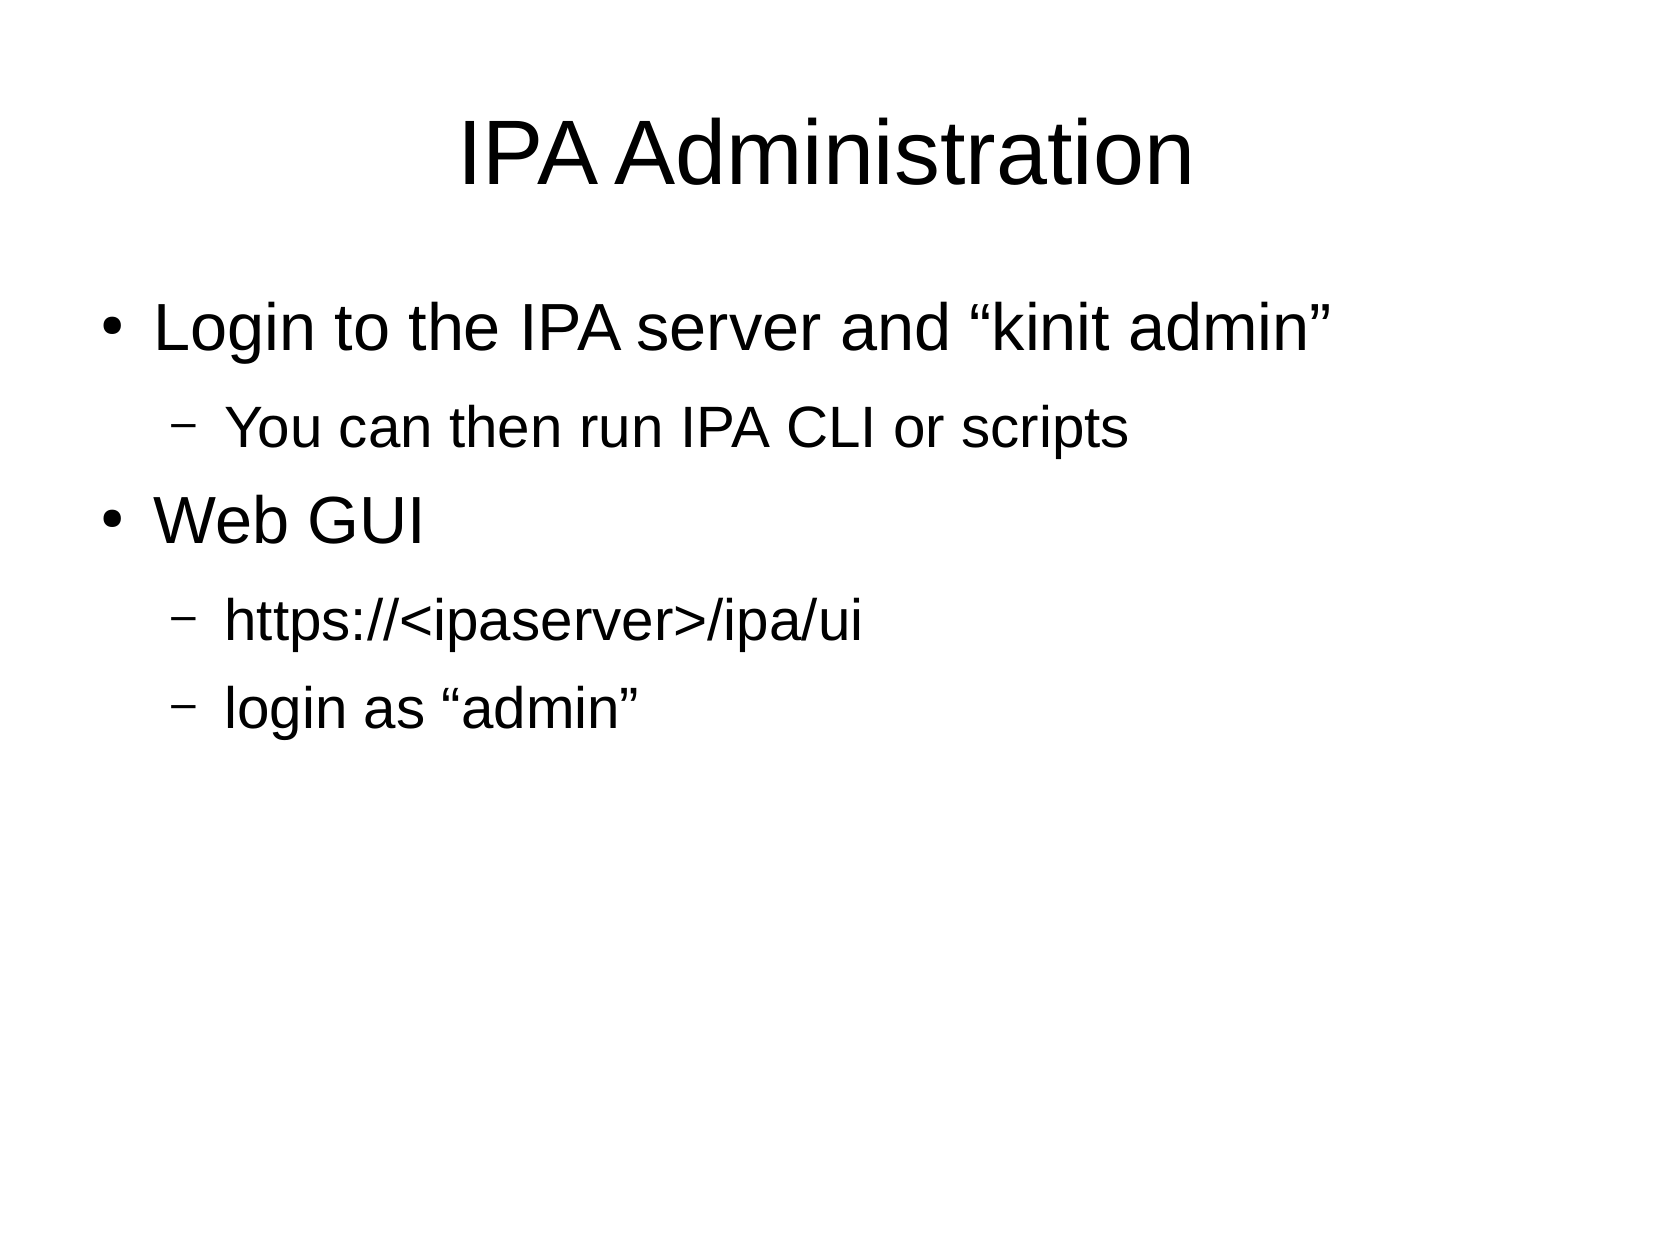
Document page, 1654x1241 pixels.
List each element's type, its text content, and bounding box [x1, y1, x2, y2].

list Login to the IPA server and “kinit admin” You can then run IPA CLI or scripts Web GUI https://<ipaserver>/ipa/ui login as “admin” [82, 290, 1571, 1010]
title IPA Administration [82, 49, 1571, 257]
